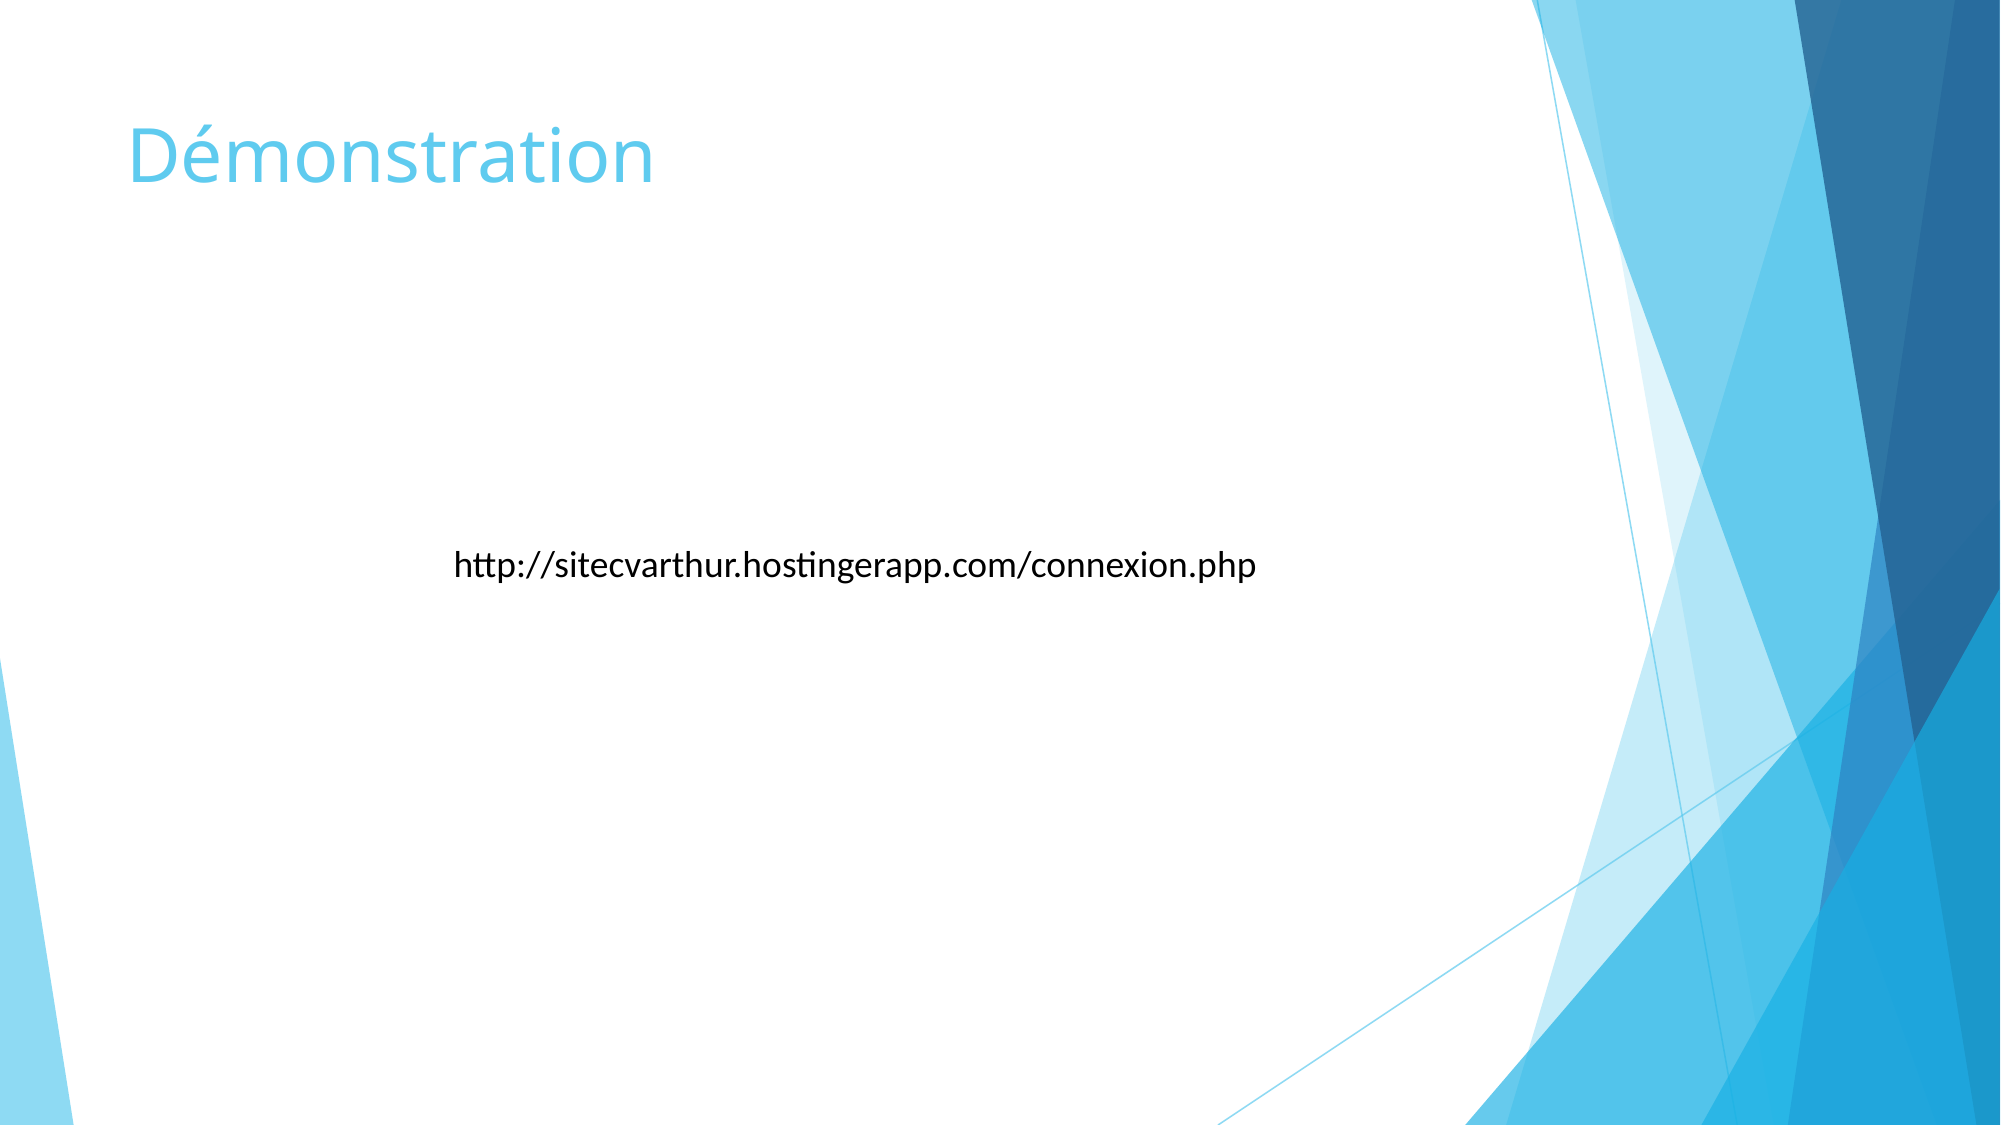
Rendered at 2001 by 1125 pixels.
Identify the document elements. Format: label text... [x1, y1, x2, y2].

text_box http://sitecvarthur.hostingerapp.com/connexion.php [439, 532, 1273, 592]
title Démonstration [111, 99, 1522, 317]
